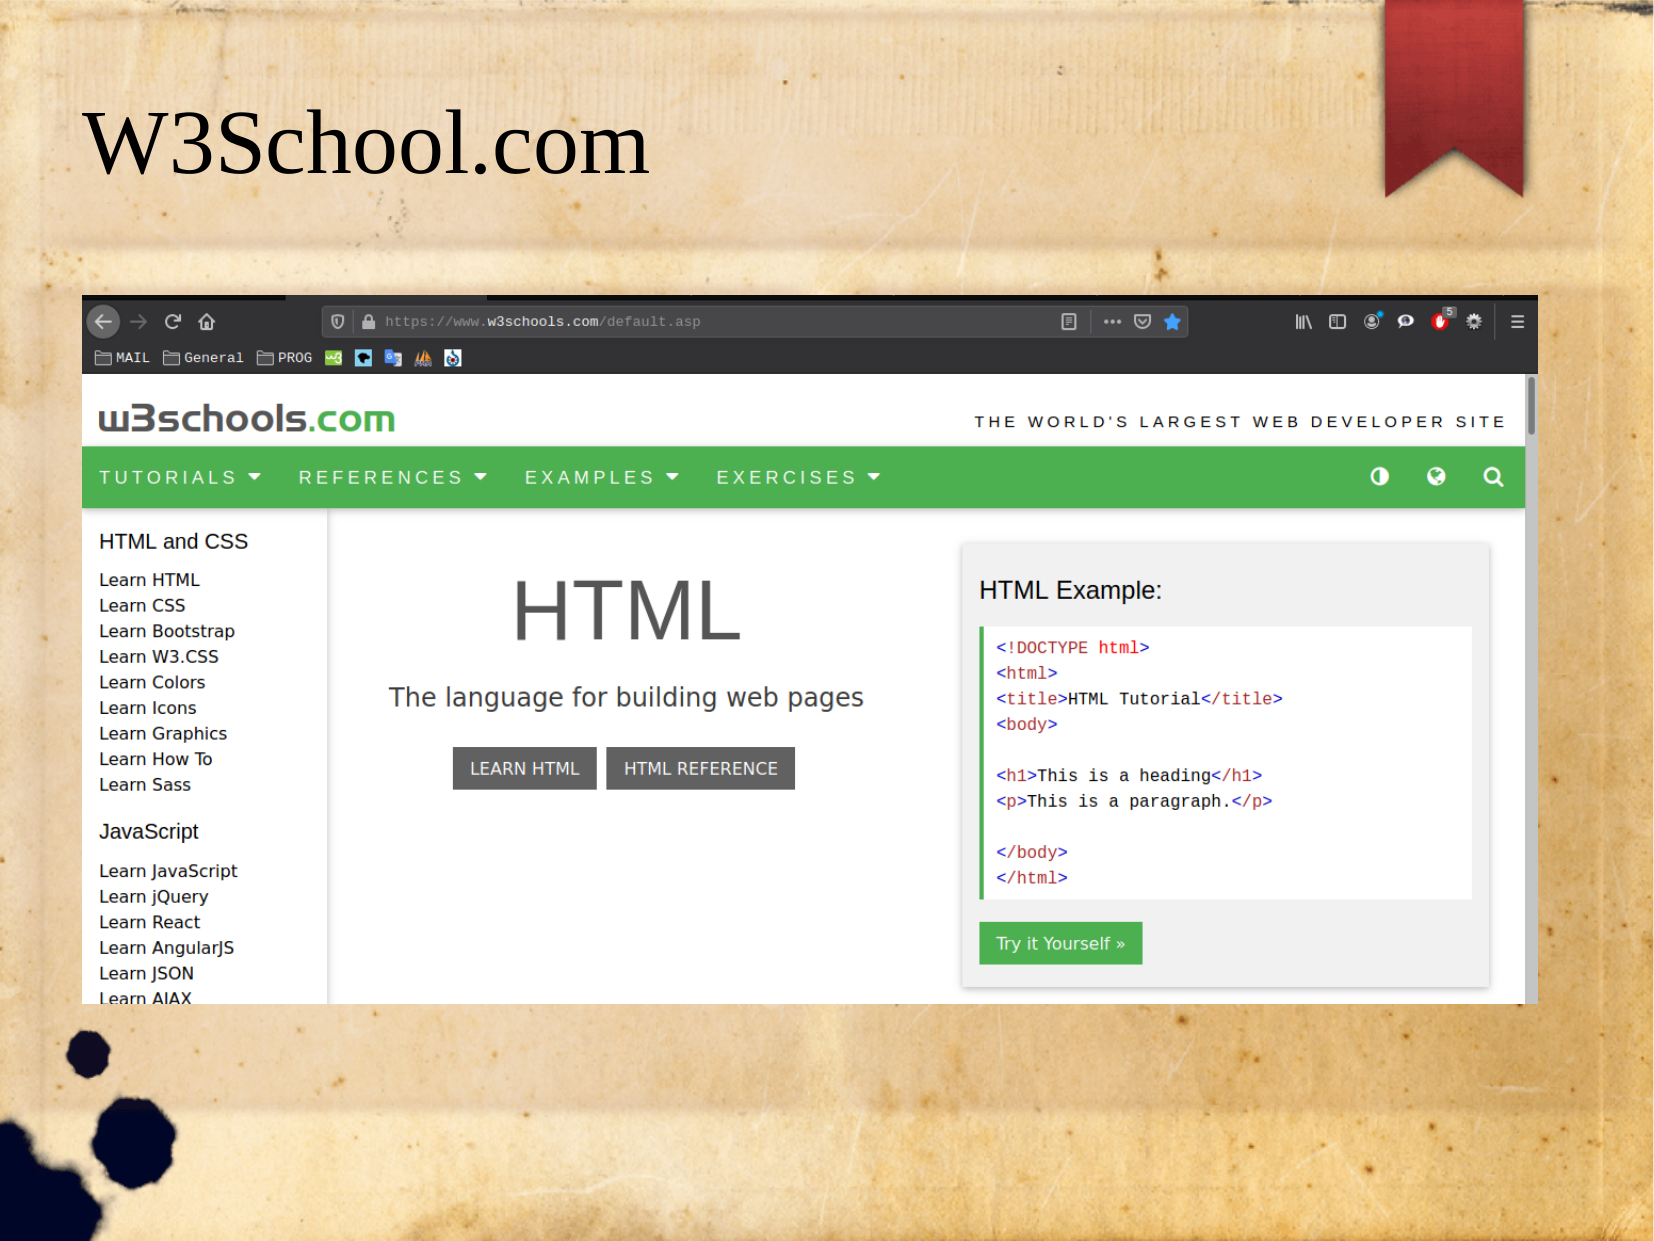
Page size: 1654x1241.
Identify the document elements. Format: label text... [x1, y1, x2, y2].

picture [0, 0, 1654, 1241]
title W3School.com [82, 49, 1347, 237]
